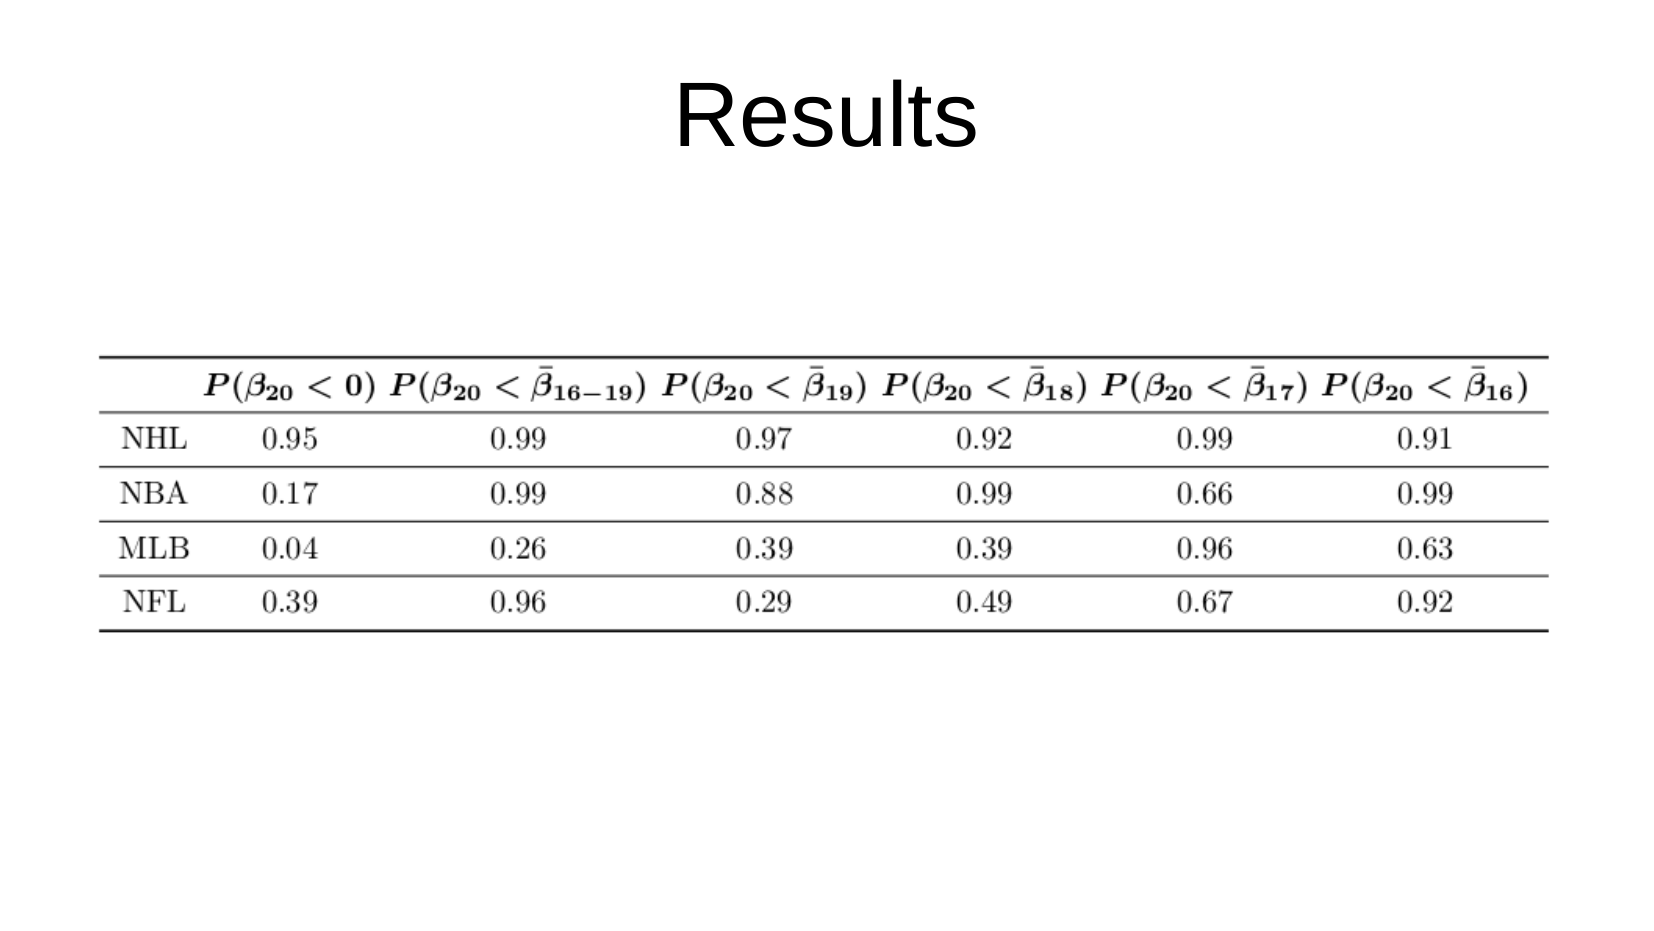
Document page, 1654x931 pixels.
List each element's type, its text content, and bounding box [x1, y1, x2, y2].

title Results [82, 37, 1571, 193]
picture [90, 347, 1560, 642]
